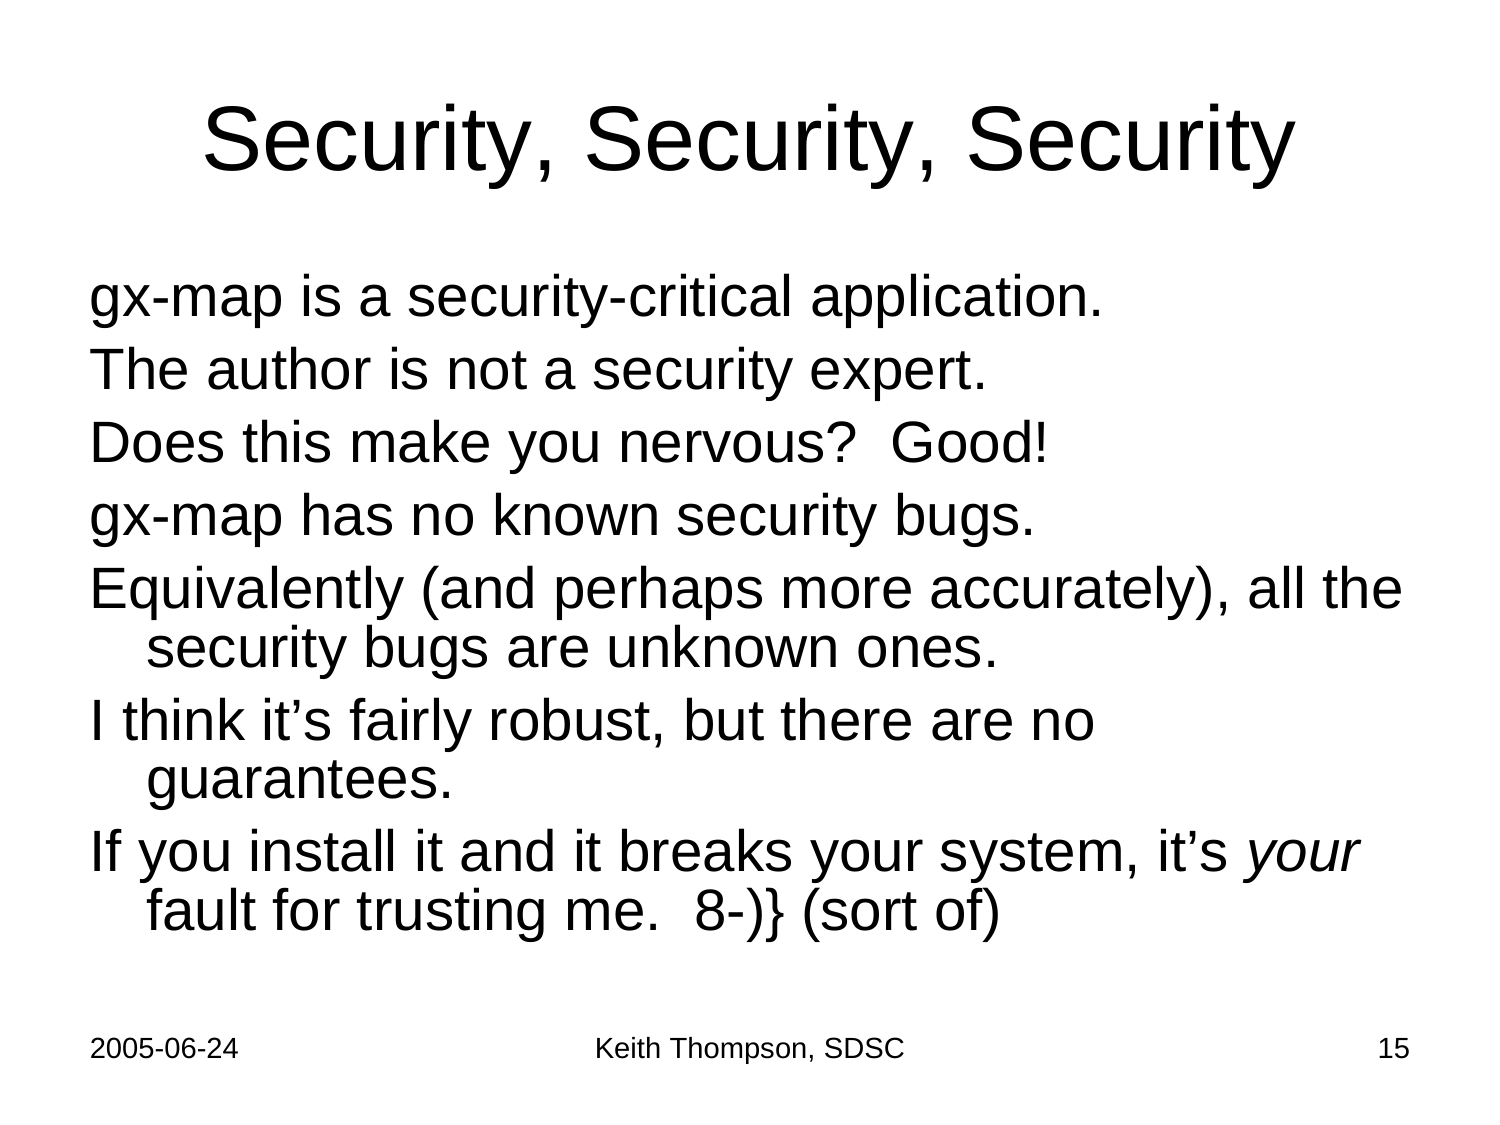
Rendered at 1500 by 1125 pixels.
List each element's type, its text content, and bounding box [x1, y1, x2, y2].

list gx-map is a security-critical application. The author is not a security expert. Does this make you nervous? Good! gx-map has no known security bugs. Equivalently (and perhaps more accurately), all the security bugs are unknown ones. I think it’s fairly robust, but there are no guarantees. If you install it and it breaks your system, it’s your fault for trusting me. 8-)} (sort of) [75, 262, 1426, 1006]
title Security, Security, Security [75, 45, 1426, 233]
